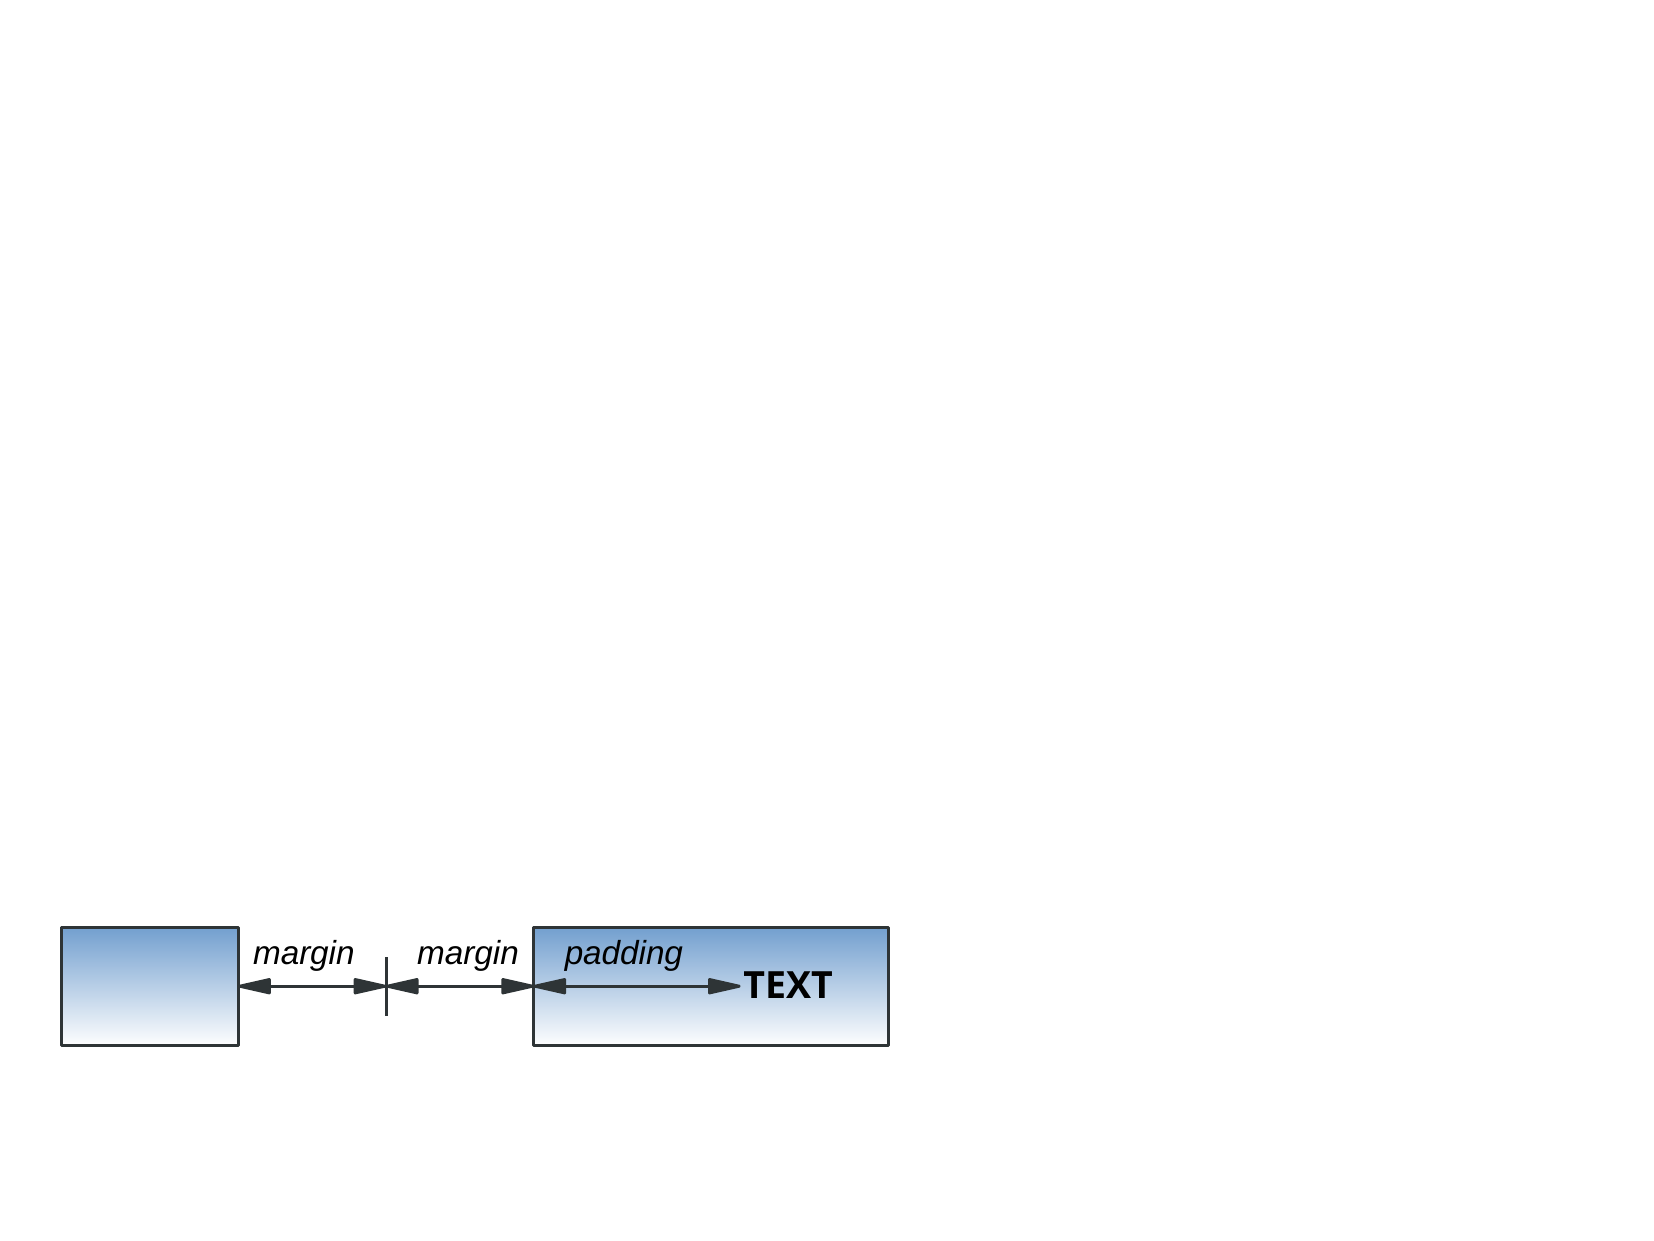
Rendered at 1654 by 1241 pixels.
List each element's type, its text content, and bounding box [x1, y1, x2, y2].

text_box [533, 988, 889, 1046]
text_box padding [549, 927, 699, 980]
text_box margin [402, 927, 534, 980]
text_box [567, 927, 889, 985]
text_box margin [238, 927, 370, 980]
text_box TEXT [728, 950, 903, 1019]
text_box [533, 927, 551, 984]
text_box [61, 927, 239, 1046]
